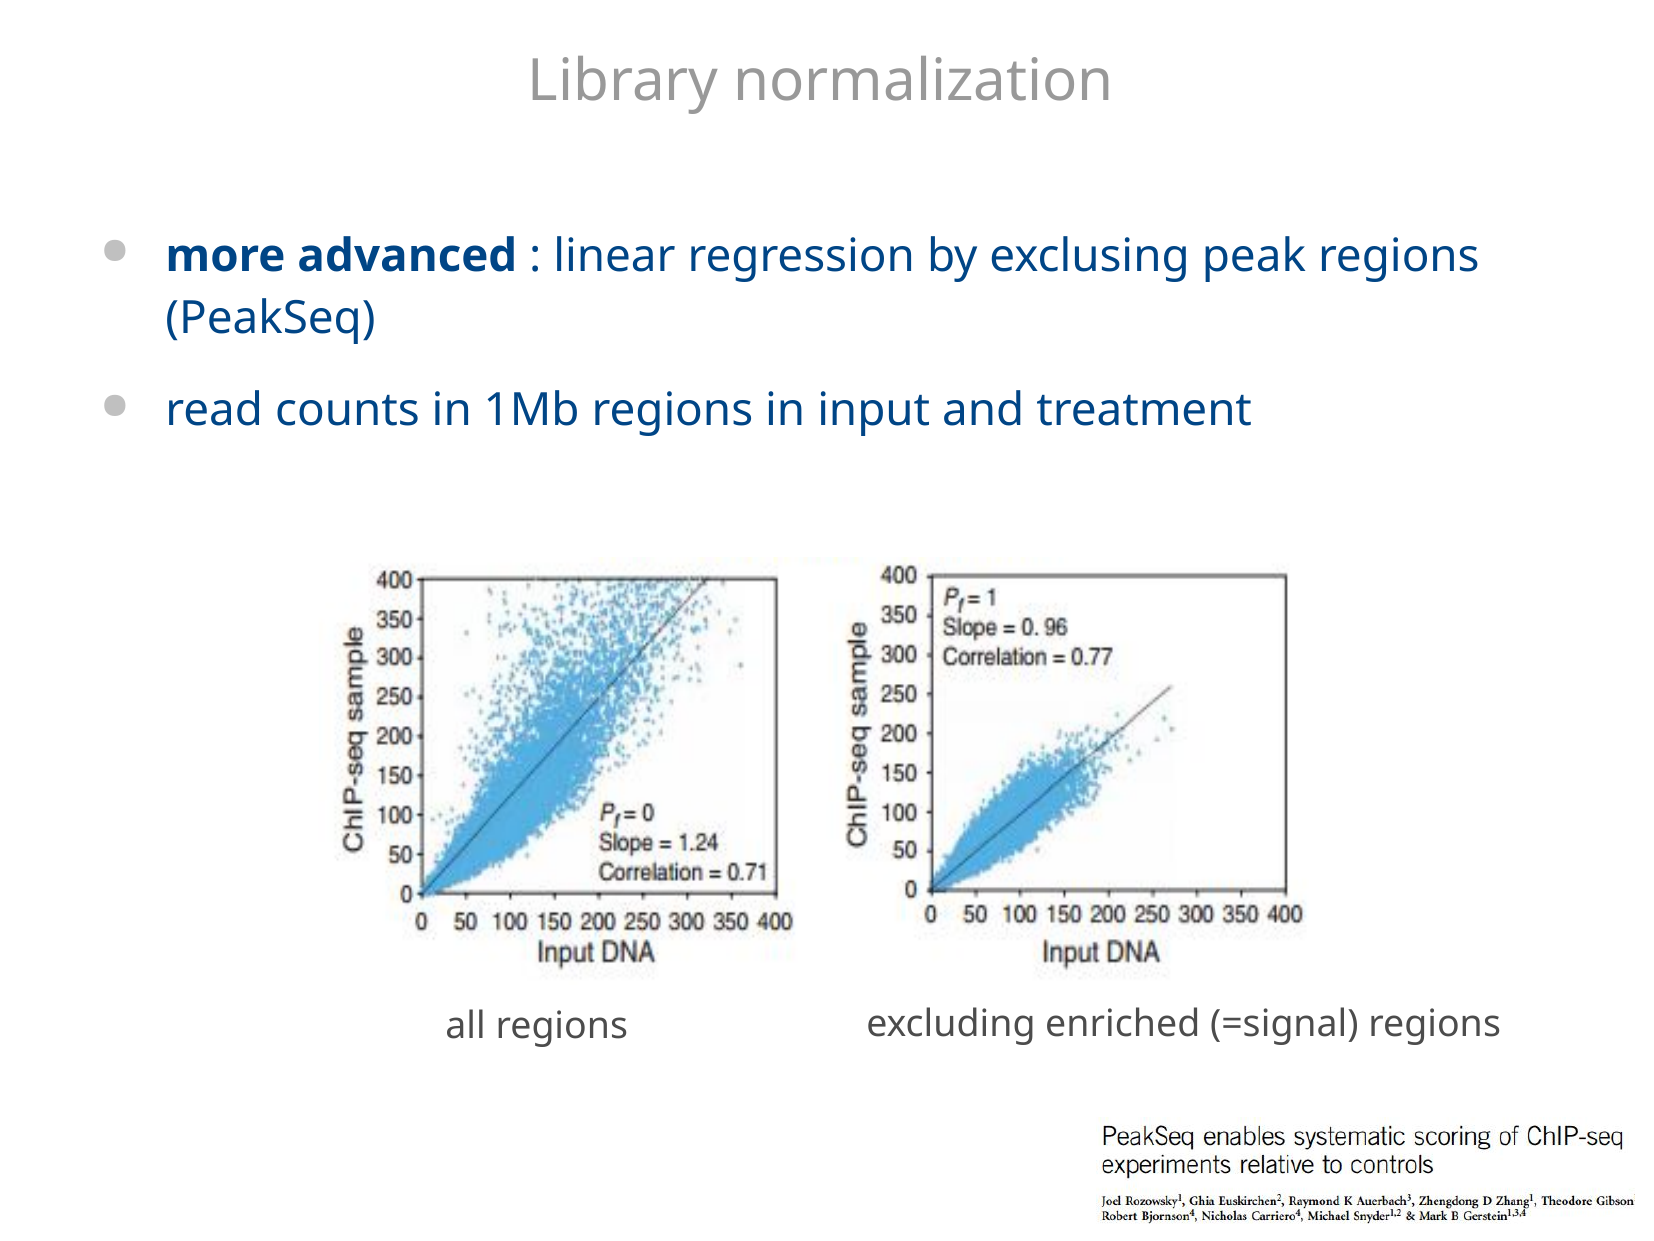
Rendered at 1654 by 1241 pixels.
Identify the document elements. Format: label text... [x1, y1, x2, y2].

title Library normalization [76, 2, 1565, 154]
picture [318, 557, 1309, 986]
text_box excluding enriched (=signal) regions [851, 988, 1506, 1055]
text_box all regions [430, 991, 640, 1058]
picture [1096, 1117, 1635, 1224]
list more advanced : linear regression by exclusing peak regions (PeakSeq) read counts in 1Mb regions in input and treatment [82, 222, 1538, 1010]
